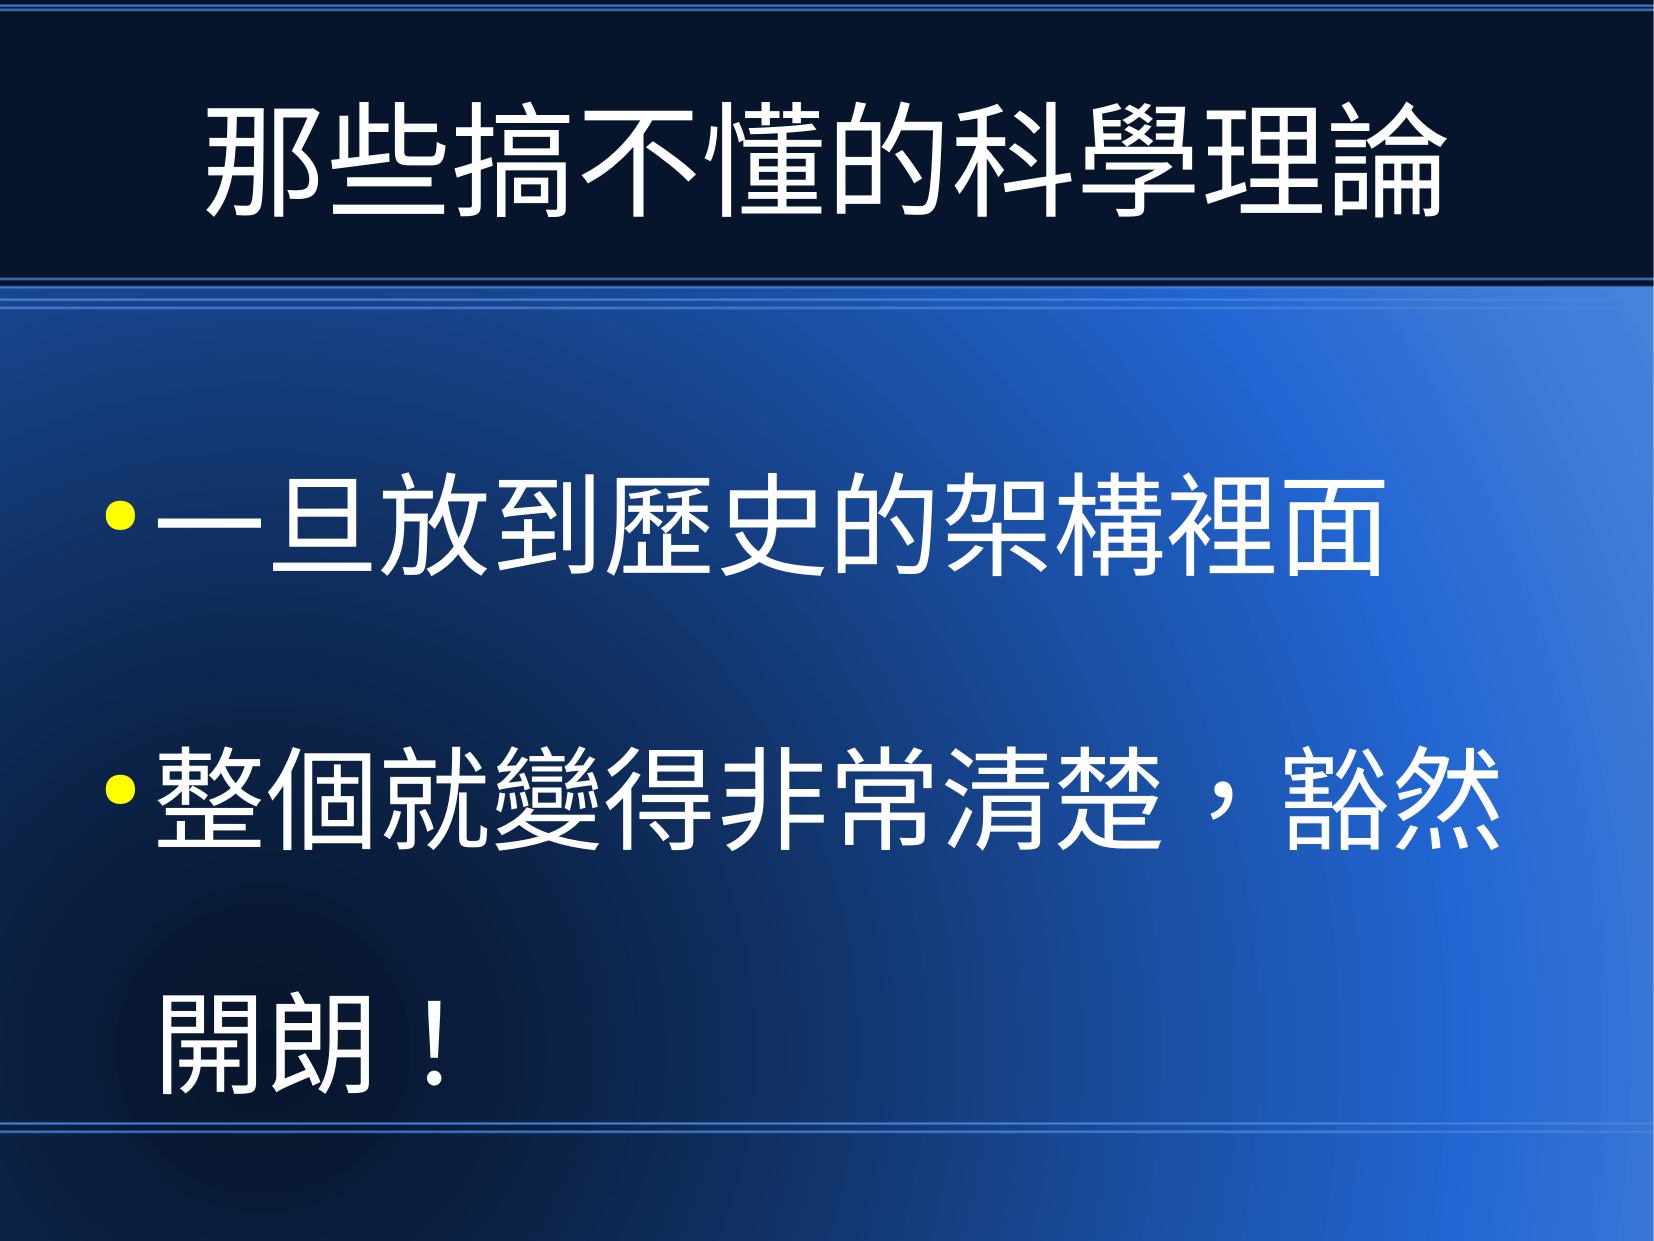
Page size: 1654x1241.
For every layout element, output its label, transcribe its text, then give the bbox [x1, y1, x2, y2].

picture [0, 0, 1654, 1241]
title 那些搞不懂的科學理論 [82, 49, 1571, 257]
list 一旦放到歷史的架構裡面 整個就變得非常清楚，豁然開朗！ [82, 355, 1571, 1241]
